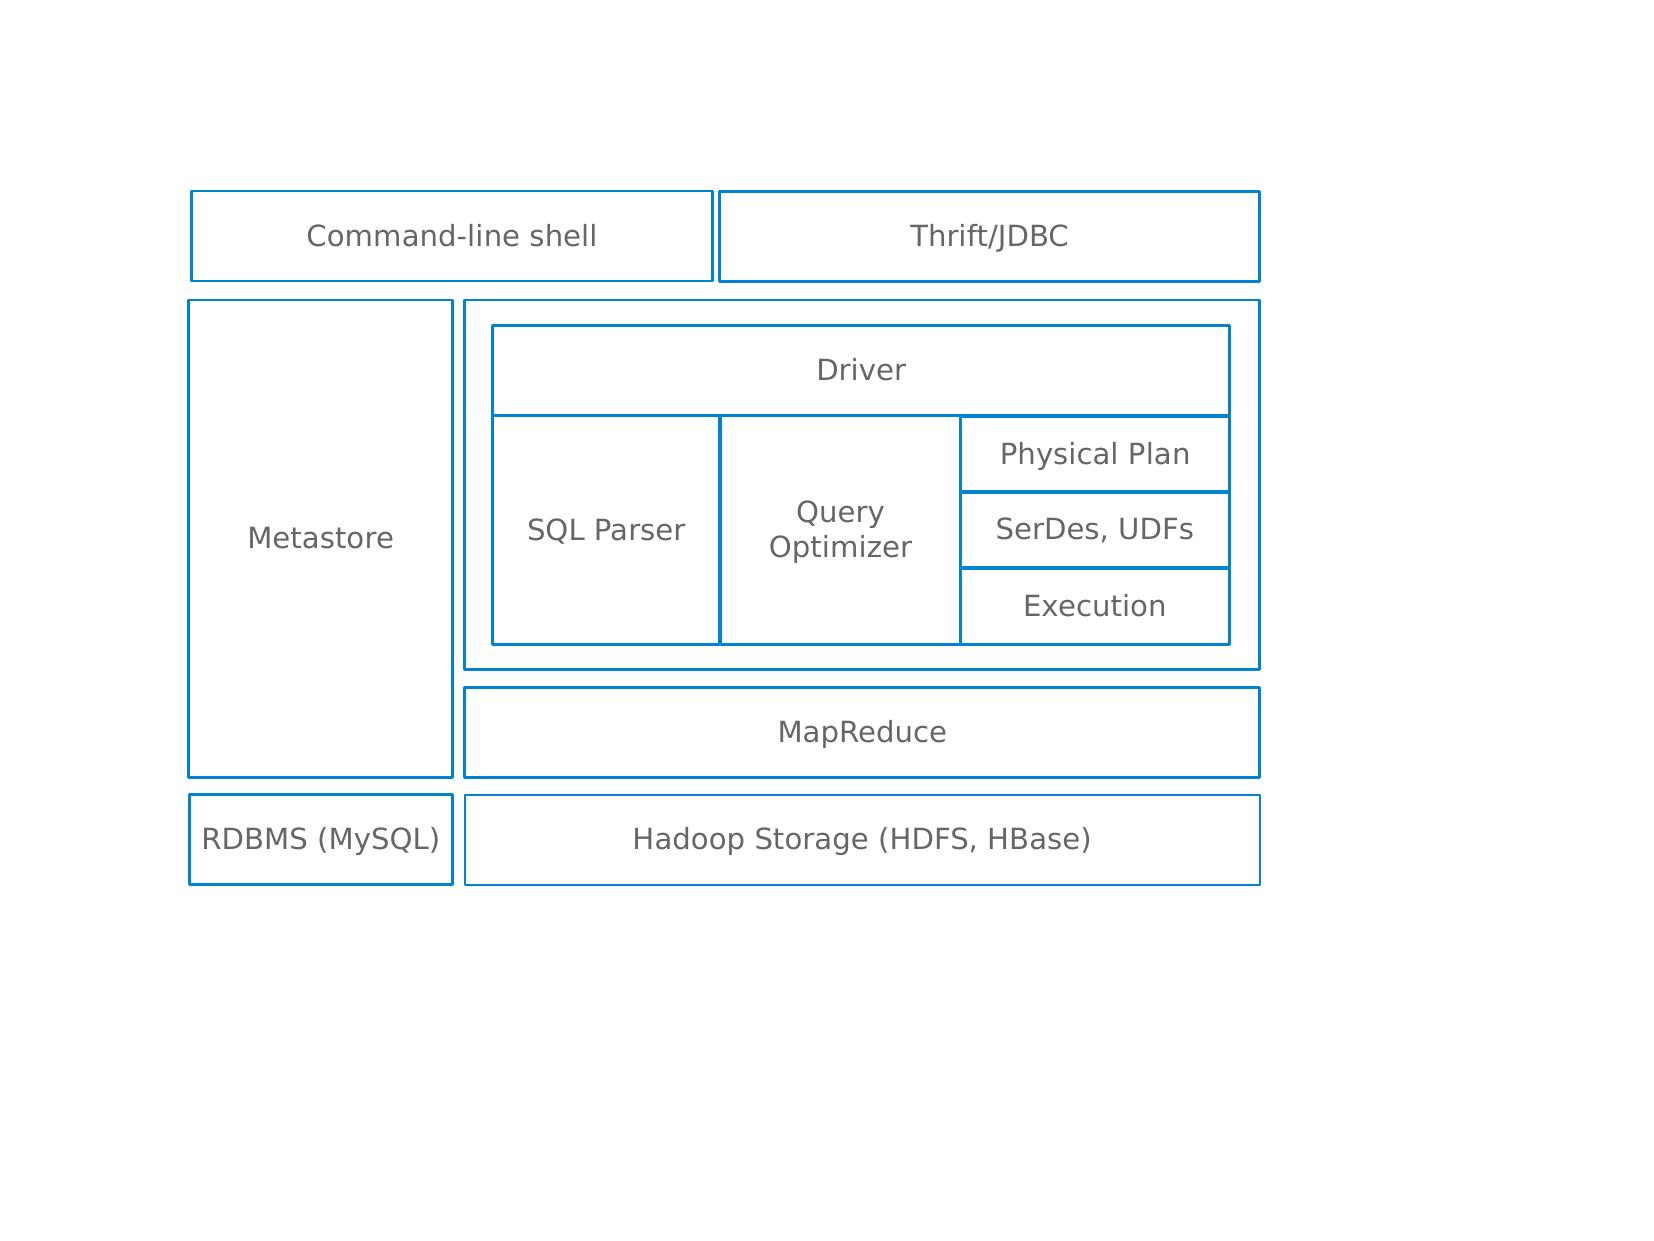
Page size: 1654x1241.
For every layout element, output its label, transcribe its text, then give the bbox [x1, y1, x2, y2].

text_box Driver [492, 325, 1230, 416]
text_box Query Optimizer [720, 415, 961, 645]
text_box Hadoop Storage (HDFS, HBase) [465, 795, 1261, 886]
text_box SerDes, UDFs [960, 491, 1230, 568]
text_box SQL Parser [492, 415, 720, 645]
text_box RDBMS (MySQL) [189, 794, 453, 885]
text_box Command-line shell [191, 190, 713, 281]
text_box Metastore [188, 300, 453, 778]
text_box Physical Plan [960, 416, 1230, 491]
text_box Thrift/JDBC [719, 191, 1260, 282]
text_box MapReduce [464, 687, 1260, 778]
text_box Execution [960, 568, 1230, 645]
